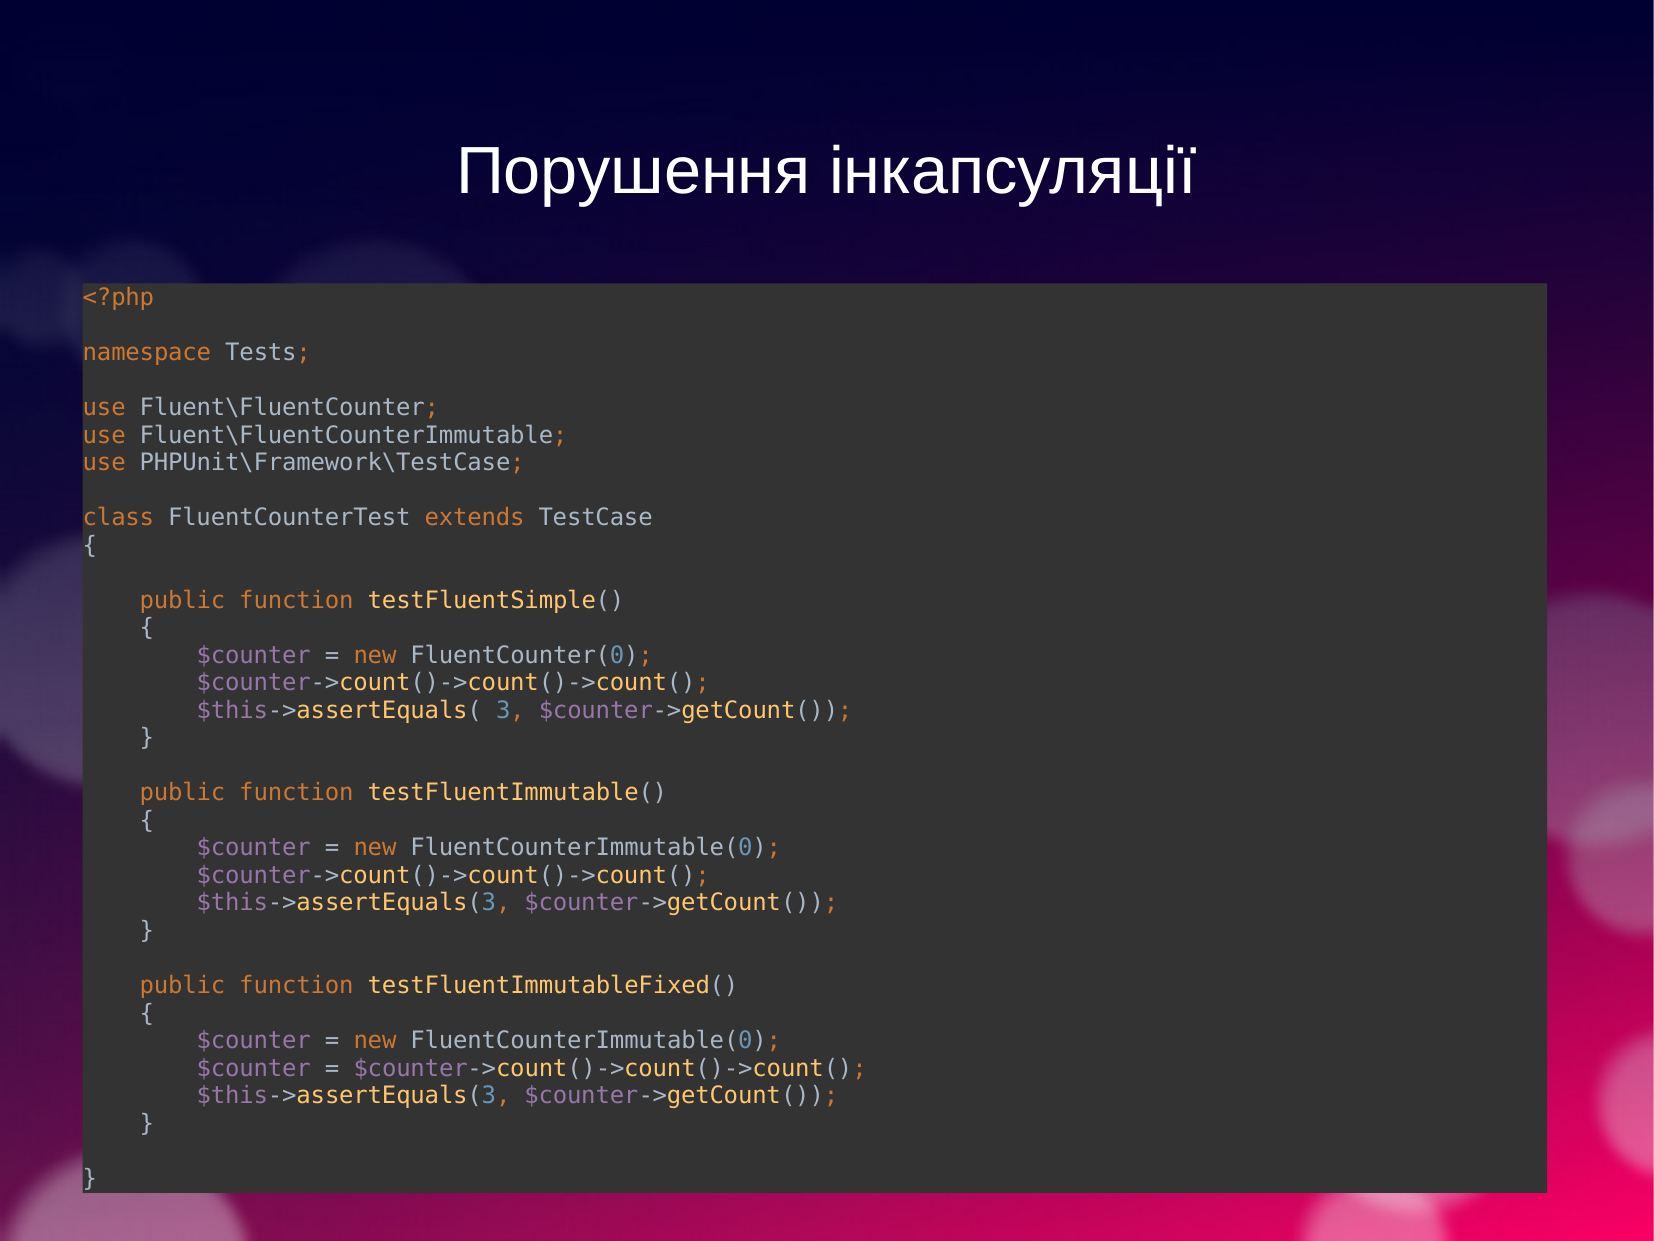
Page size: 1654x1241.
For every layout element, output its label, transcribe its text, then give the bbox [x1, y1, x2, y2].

picture [0, 0, 1654, 1241]
list <?php namespace Tests; use Fluent\FluentCounter; use Fluent\FluentCounterImmutable; use PHPUnit\Framework\TestCase; class FluentCounterTest extends TestCase { public function testFluentSimple() { $counter = new FluentCounter(0); $counter->count()->count()->count(); $this->assertEquals( 3, $counter->getCount()); } public function testFluentImmutable() { $counter = new FluentCounterImmutable(0); $counter->count()->count()->count(); $this->assertEquals(3, $counter->getCount()); } public function testFluentImmutableFixed() { $counter = new FluentCounterImmutable(0); $counter = $counter->count()->count()->count(); $this->assertEquals(3, $counter->getCount()); } } [82, 283, 1548, 1193]
title Порушення інкапсуляції [82, 67, 1571, 275]
